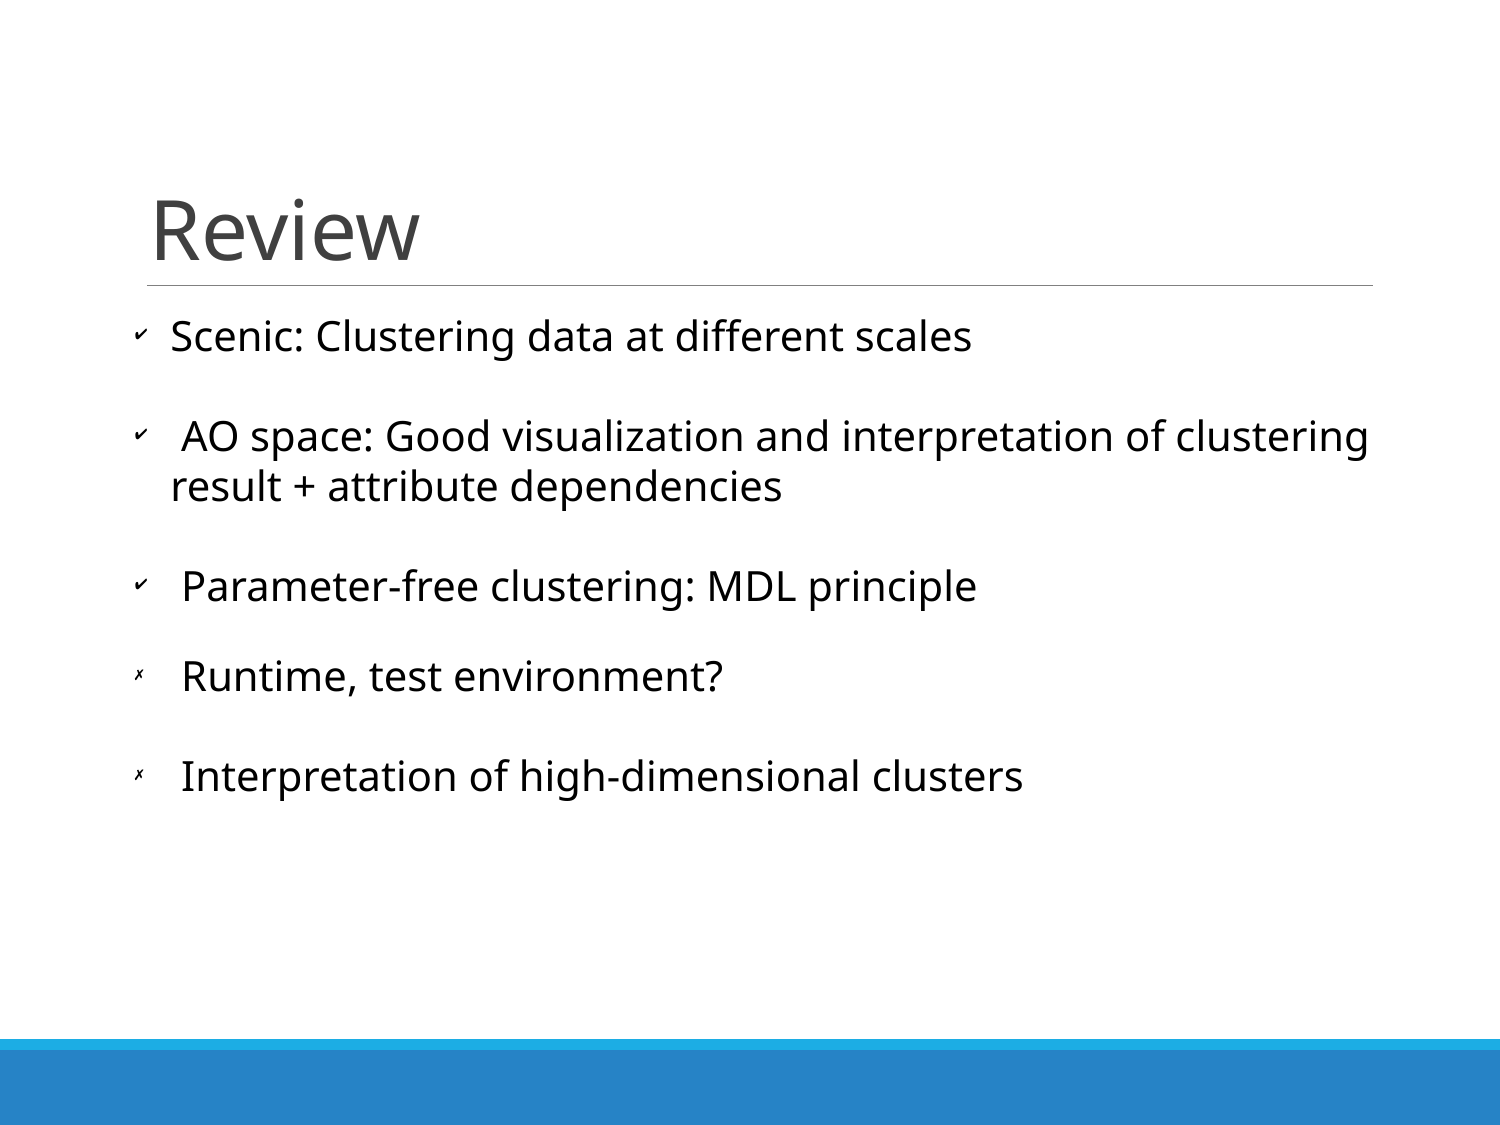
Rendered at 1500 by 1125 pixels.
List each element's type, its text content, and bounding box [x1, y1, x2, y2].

text_box Review [134, 47, 1373, 285]
text_box Scenic: Clustering data at different scales AO space: Good visualization and interpretation of clustering result + attribute dependencies Parameter-free clustering: MDL principle Runtime, test environment? Interpretation of high-dimensional clusters [135, 302, 1395, 963]
